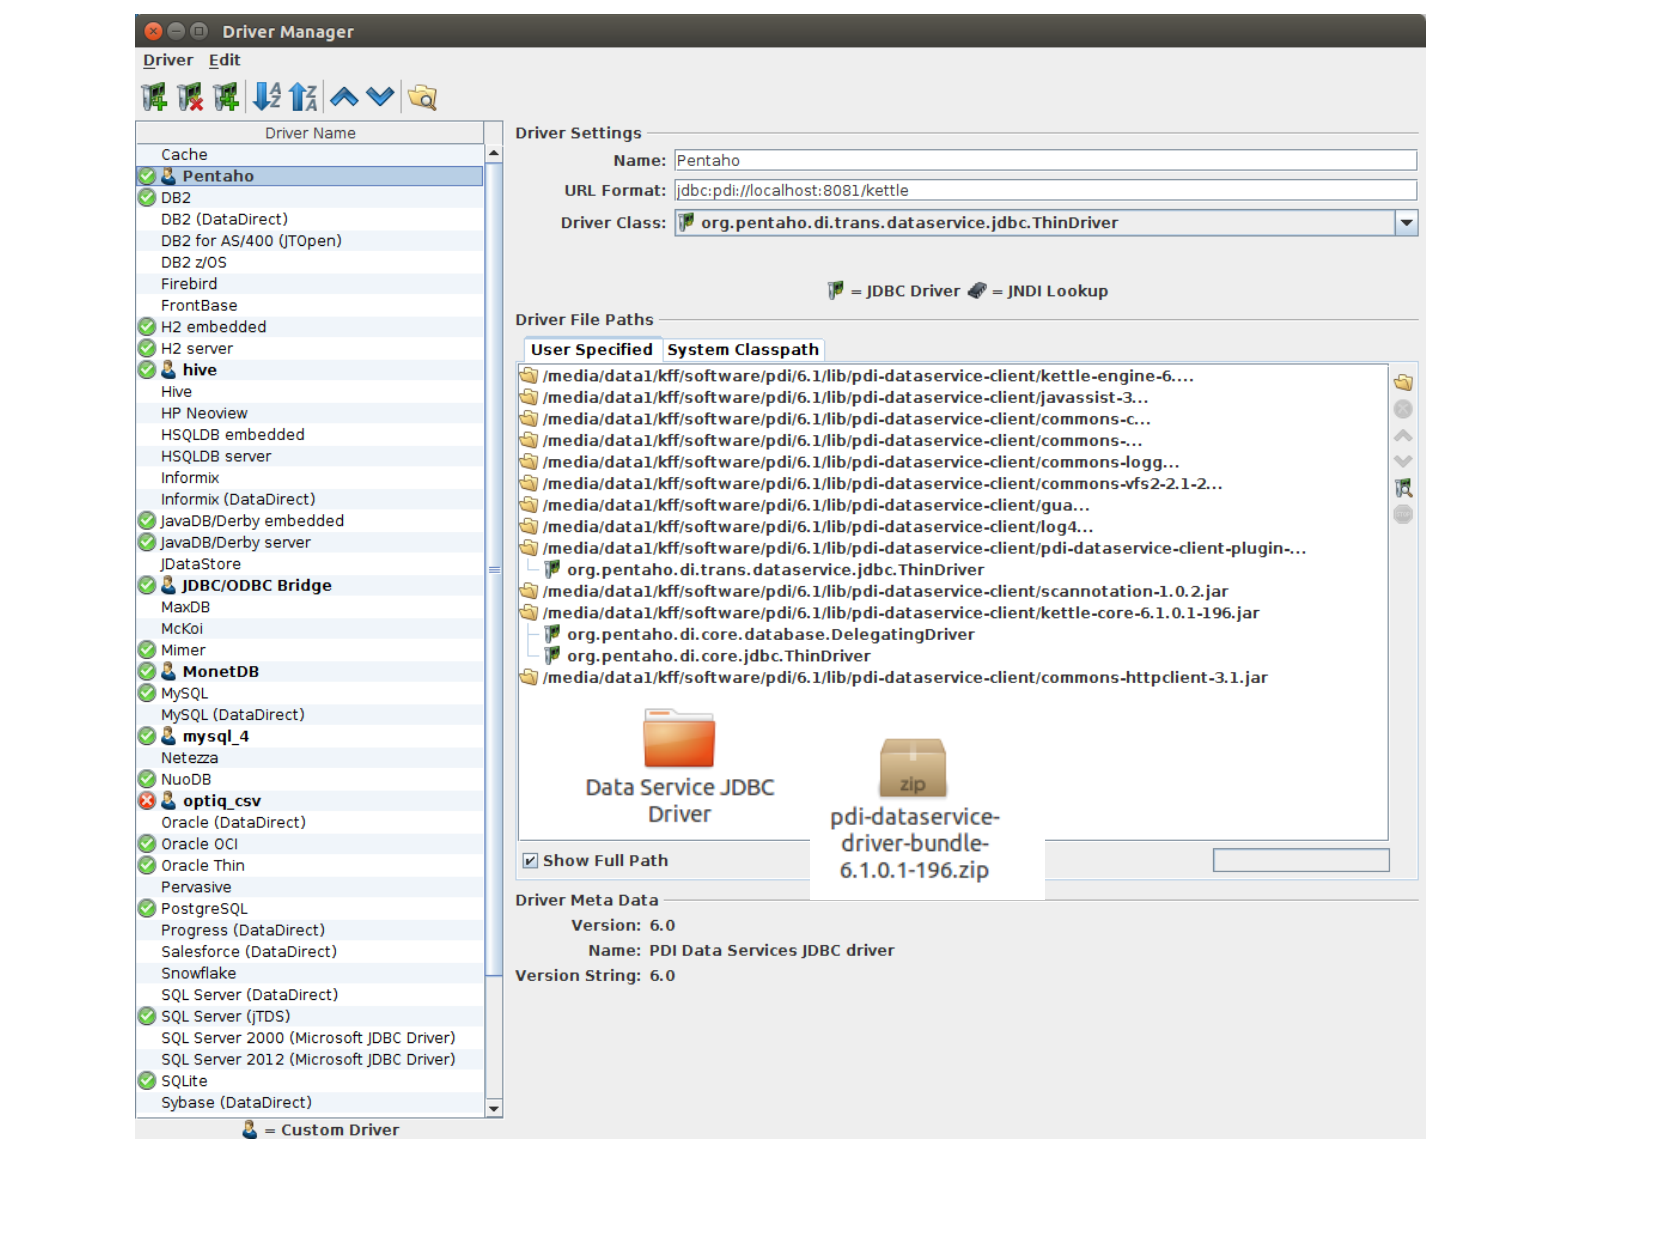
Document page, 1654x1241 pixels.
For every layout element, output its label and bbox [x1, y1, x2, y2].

picture [135, 14, 1426, 1139]
